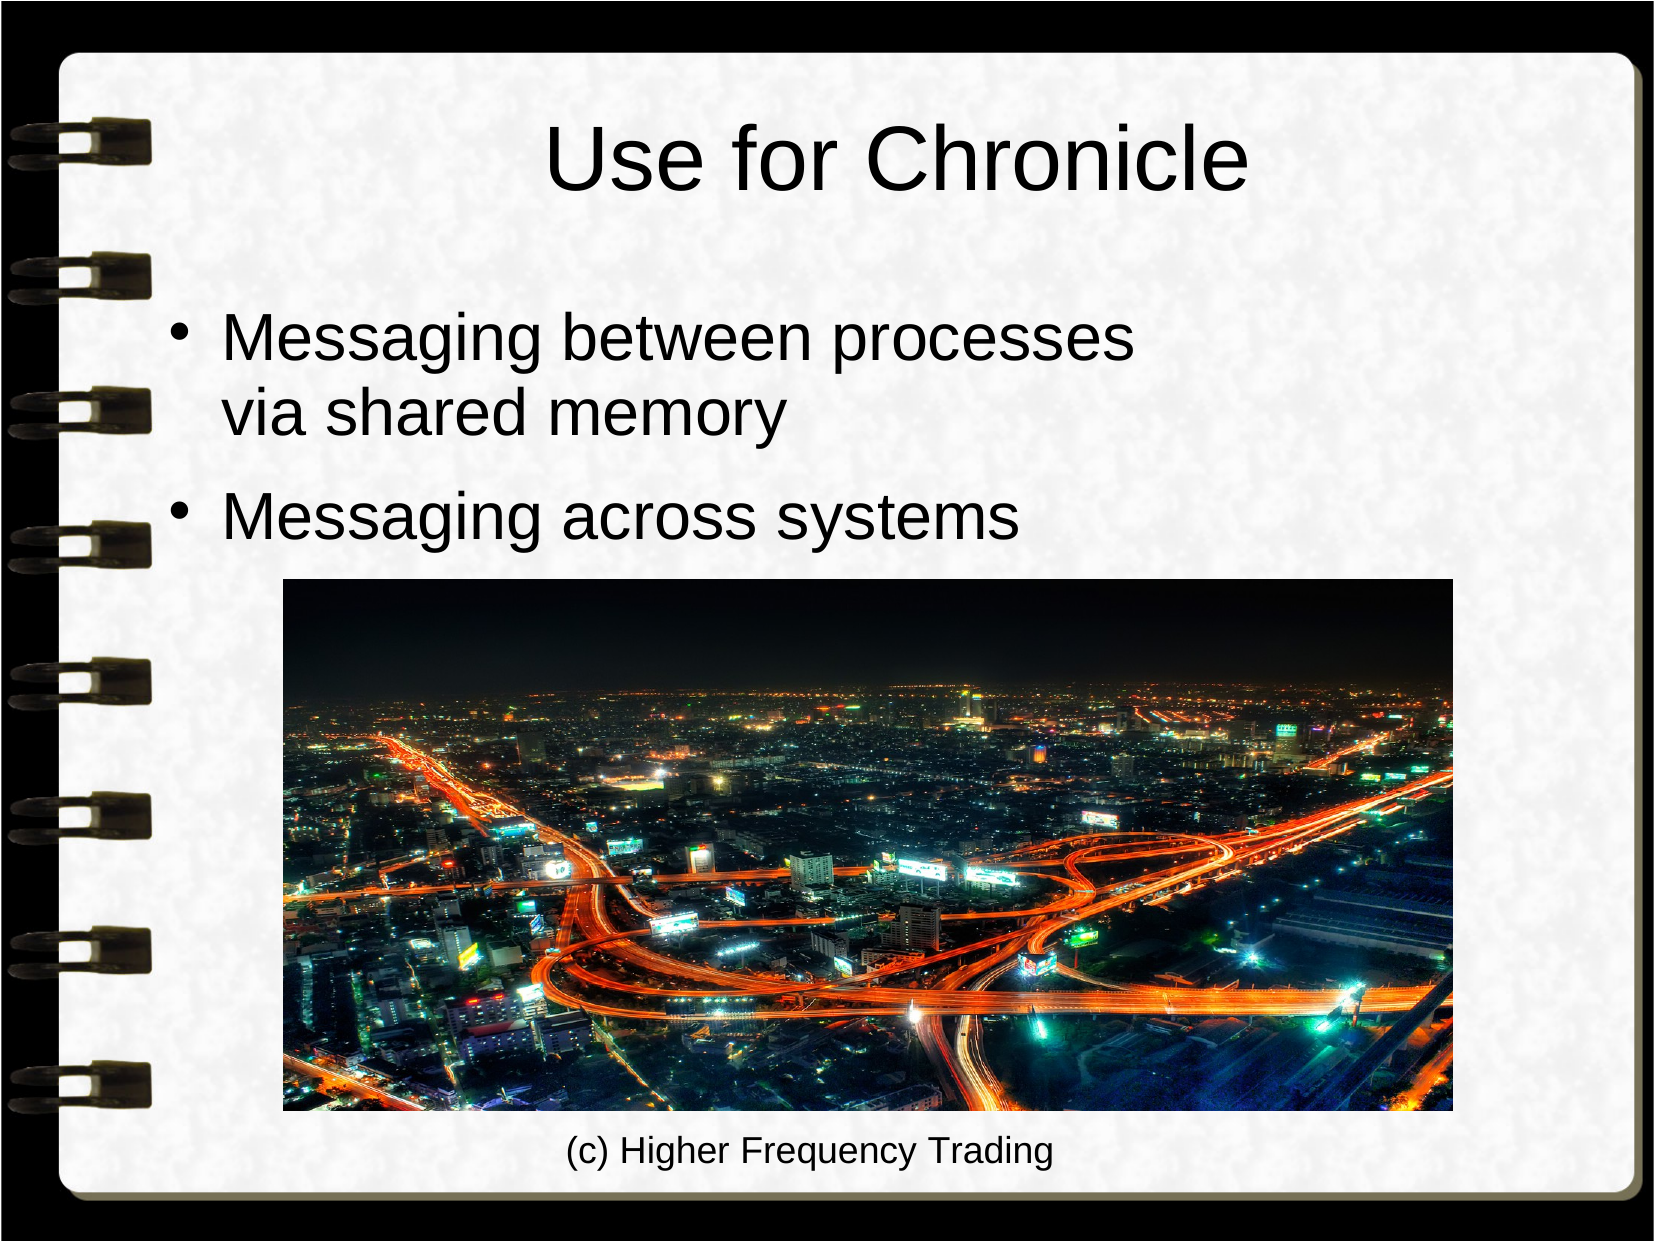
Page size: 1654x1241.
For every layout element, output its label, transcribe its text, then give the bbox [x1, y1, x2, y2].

title Use for Chronicle [153, 52, 1642, 260]
picture [1, 1, 1654, 1241]
list Messaging between processes via shared memory Messaging across systems [151, 296, 1607, 1111]
